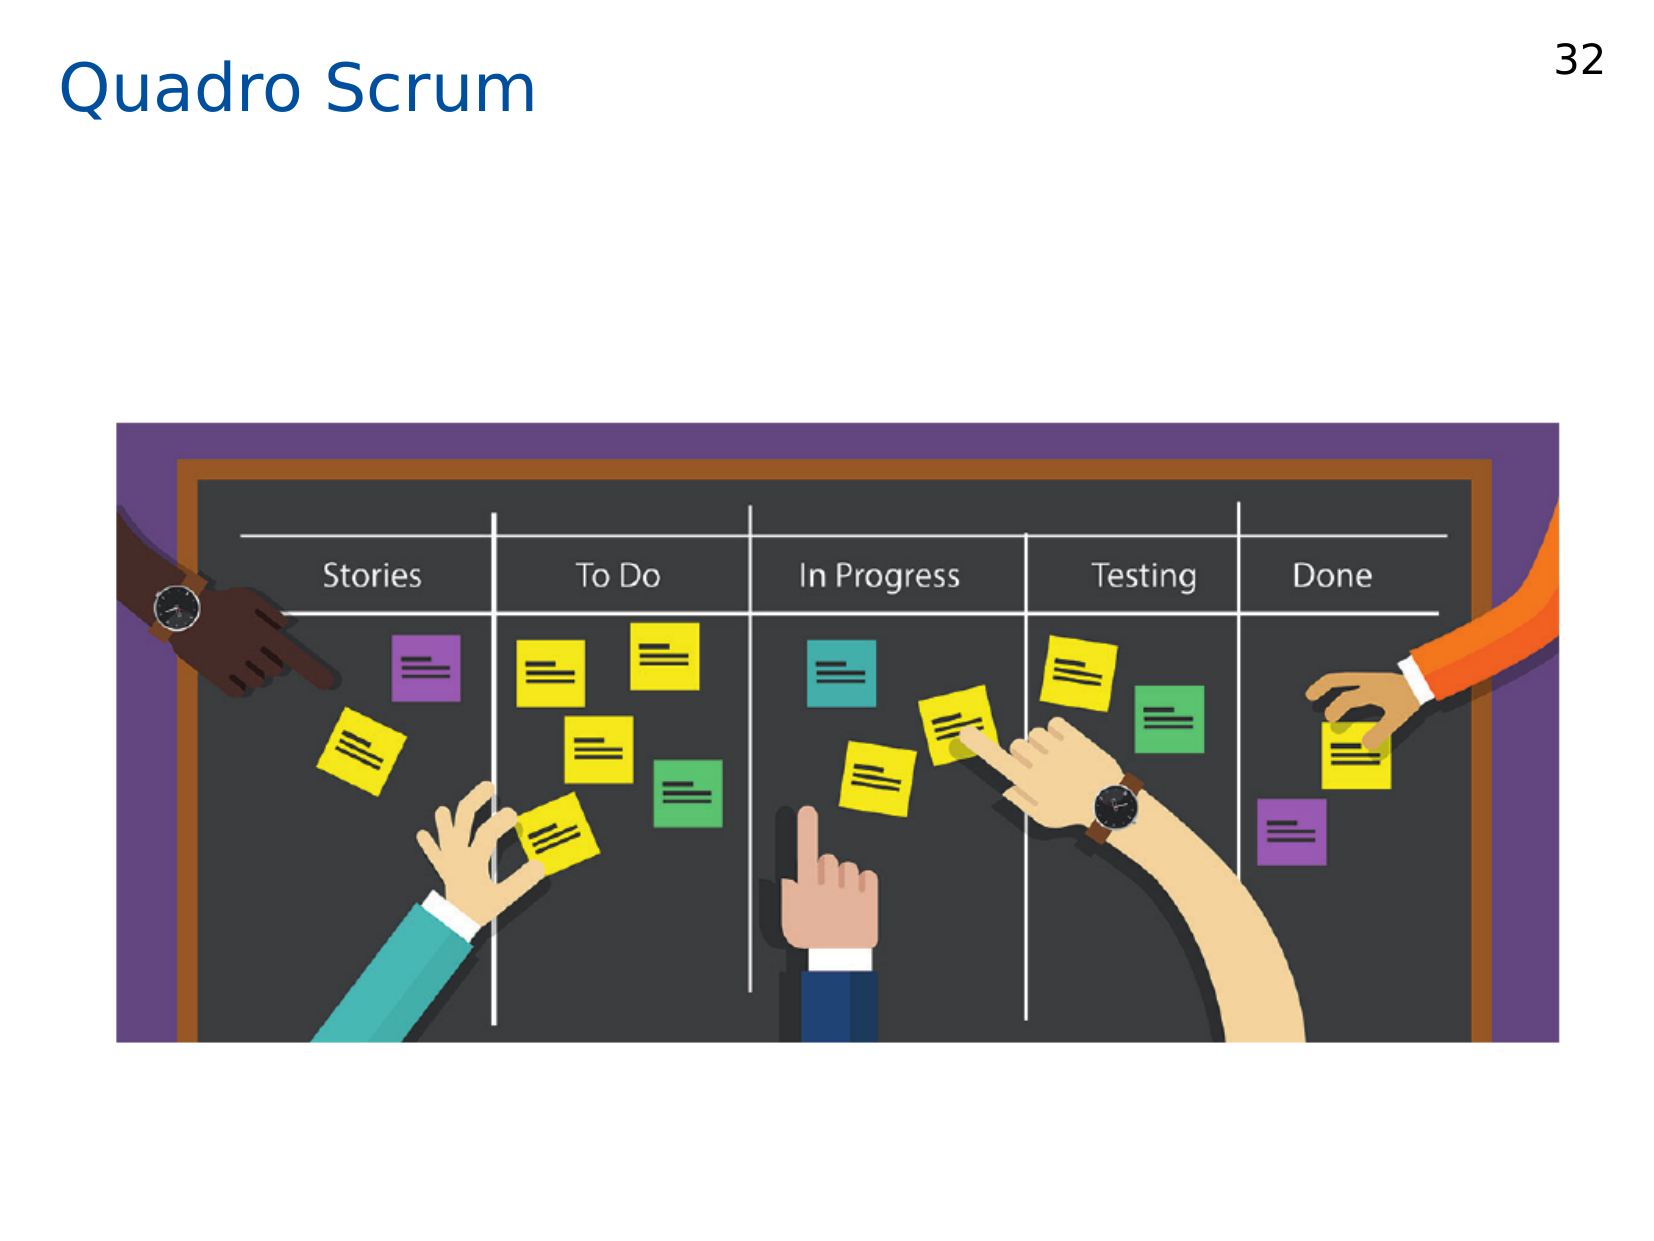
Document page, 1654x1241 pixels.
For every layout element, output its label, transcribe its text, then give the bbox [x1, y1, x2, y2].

title Quadro Scrum [59, 29, 1506, 148]
picture [115, 420, 1561, 1046]
